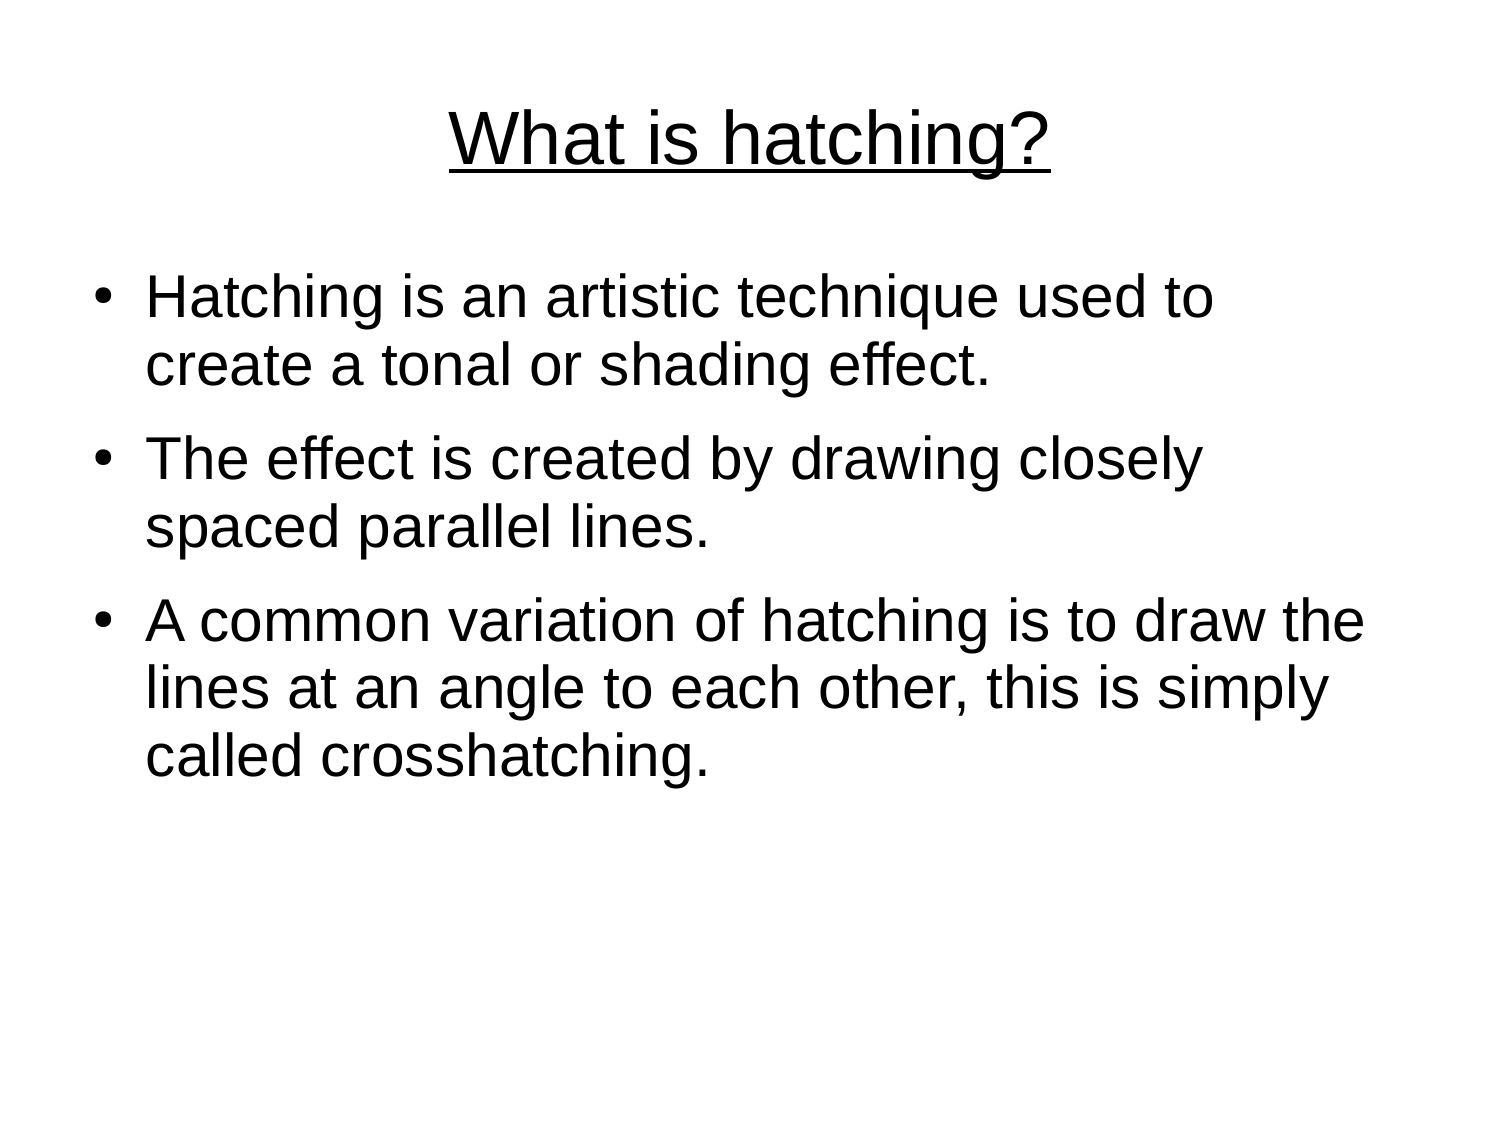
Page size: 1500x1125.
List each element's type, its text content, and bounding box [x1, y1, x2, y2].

list Hatching is an artistic technique used to create a tonal or shading effect. The effect is created by drawing closely spaced parallel lines. A common variation of hatching is to draw the lines at an angle to each other, this is simply called crosshatching. [75, 263, 1395, 916]
title What is hatching? [75, 44, 1425, 233]
